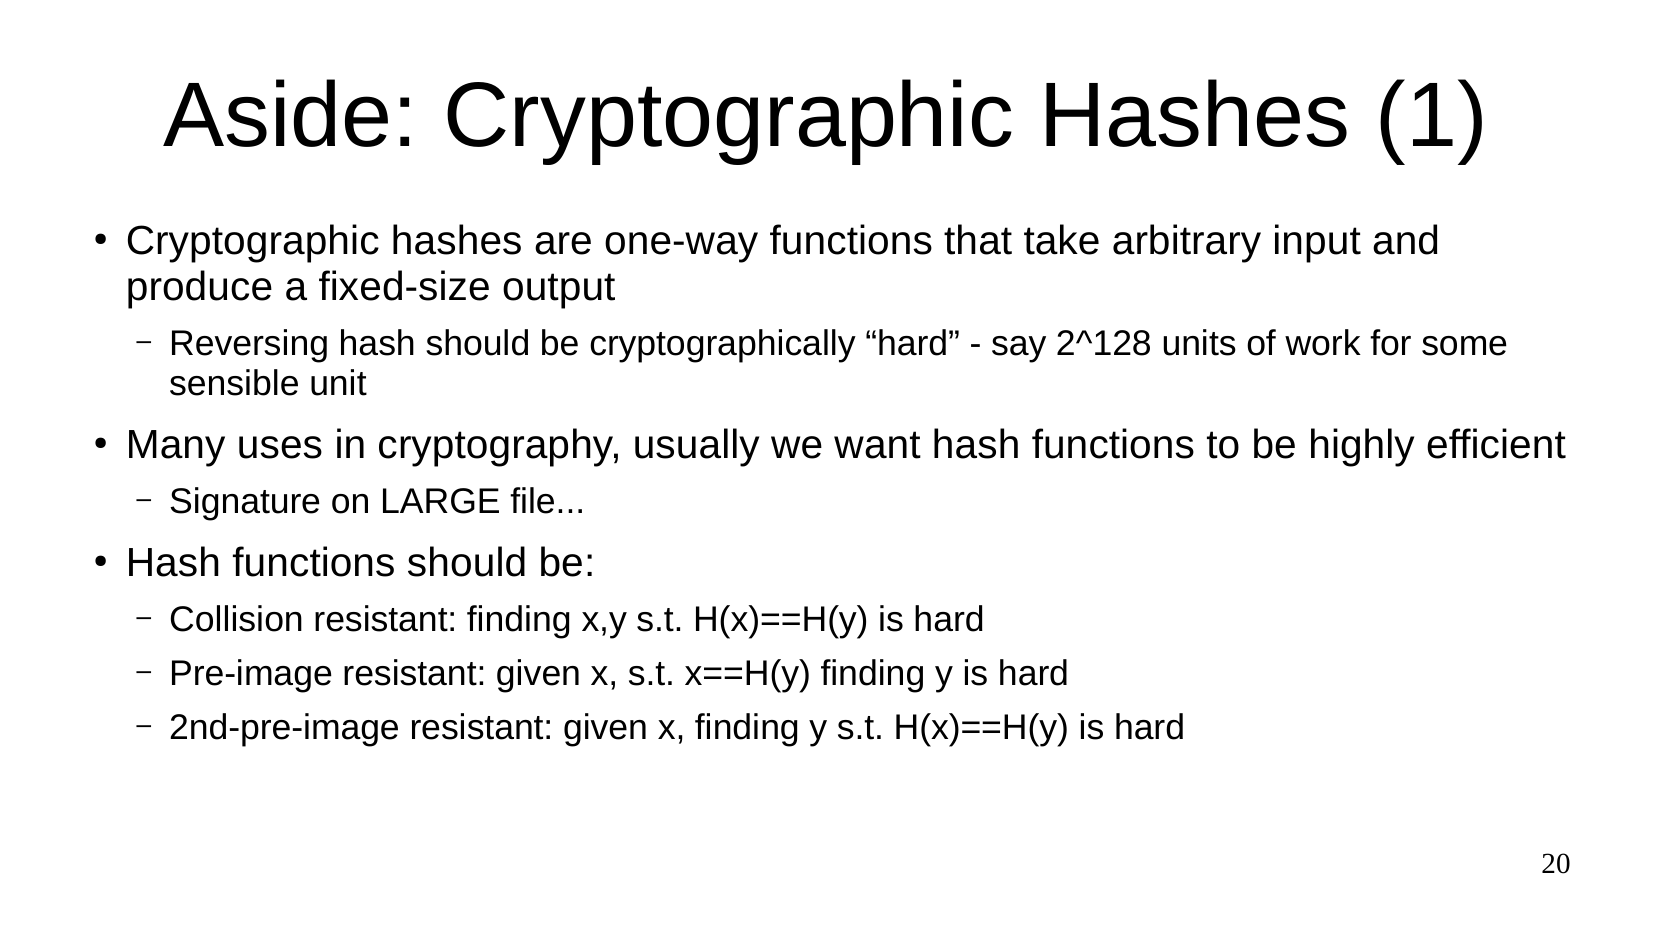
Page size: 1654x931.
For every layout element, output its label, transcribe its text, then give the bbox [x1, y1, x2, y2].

list Cryptographic hashes are one-way functions that take arbitrary input and produce a fixed-size output Reversing hash should be cryptographically “hard” - say 2^128 units of work for some sensible unit Many uses in cryptography, usually we want hash functions to be highly efficient Signature on LARGE file... Hash functions should be: Collision resistant: finding x,y s.t. H(x)==H(y) is hard Pre-image resistant: given x, s.t. x==H(y) finding y is hard 2nd-pre-image resistant: given x, finding y s.t. H(x)==H(y) is hard [82, 217, 1571, 758]
title Aside: Cryptographic Hashes (1) [82, 37, 1571, 193]
